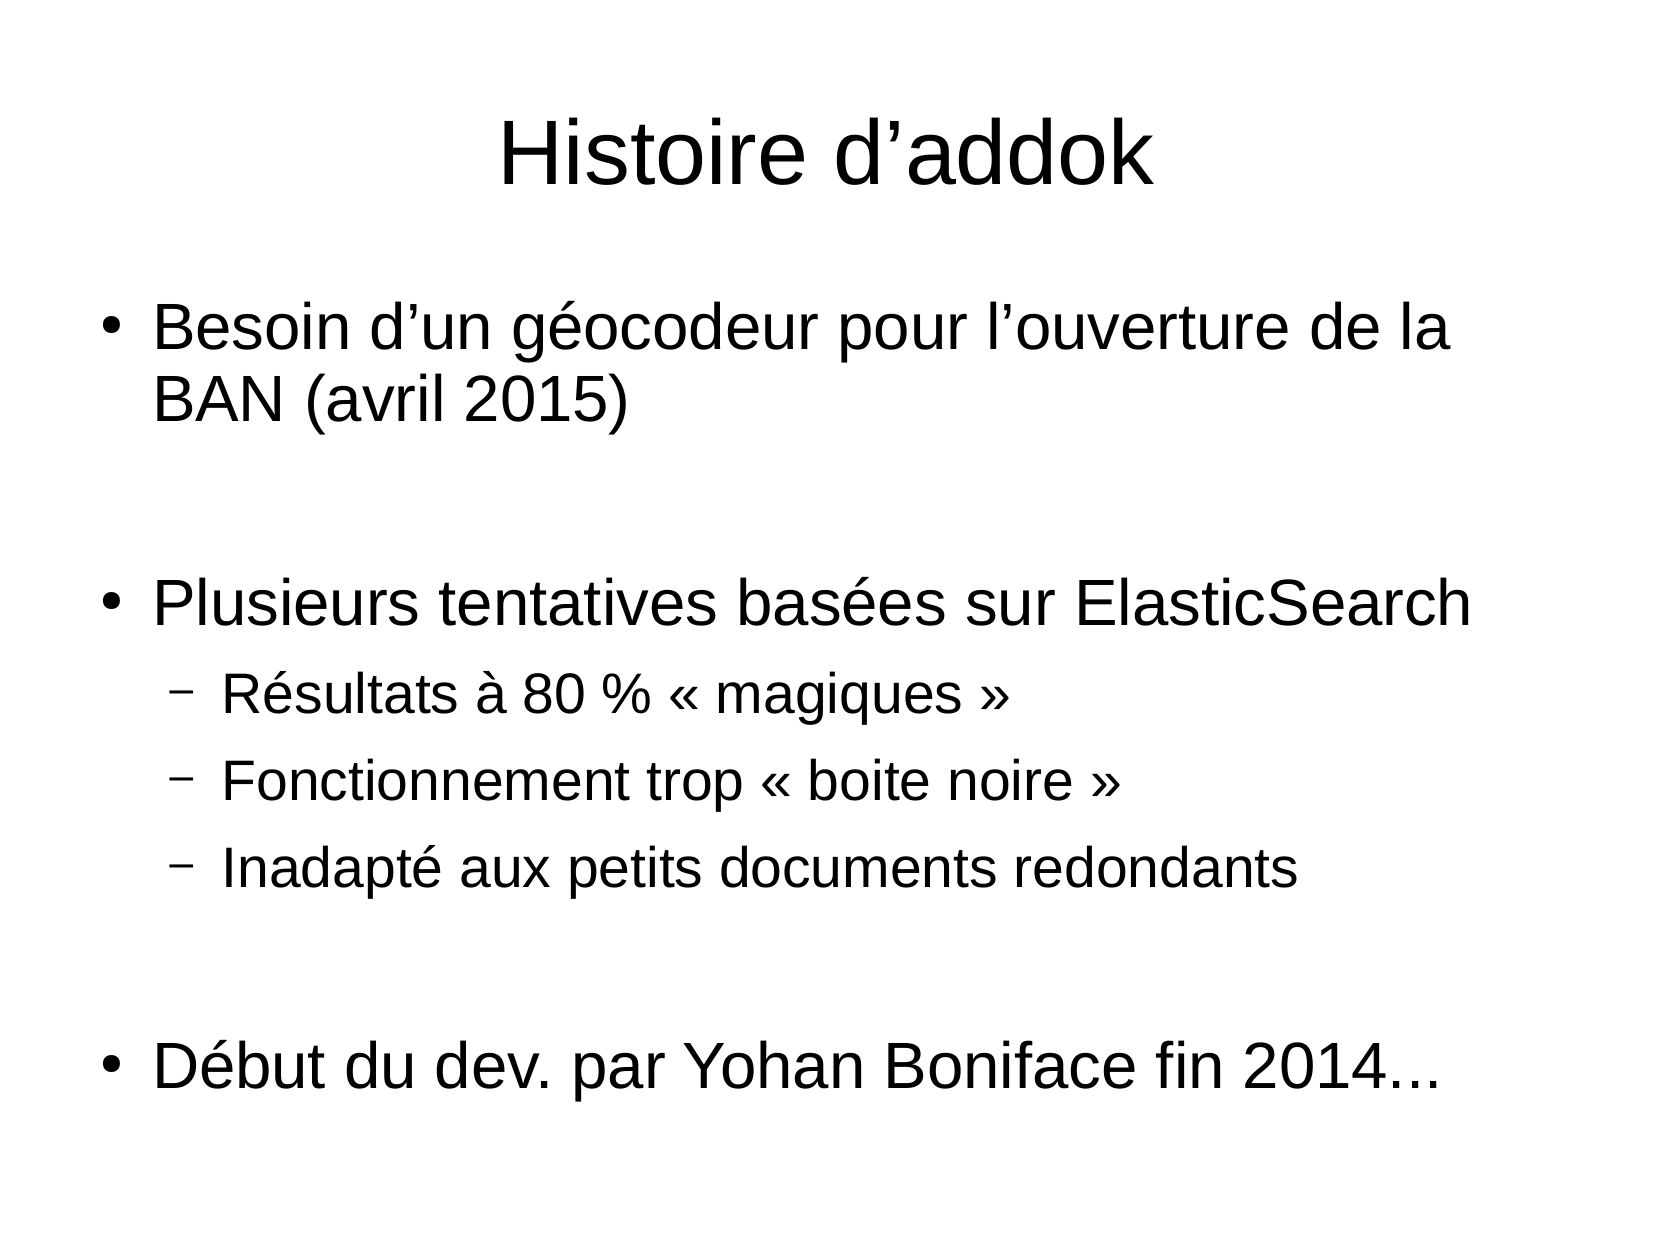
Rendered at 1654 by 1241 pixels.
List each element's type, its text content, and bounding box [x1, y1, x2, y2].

title Histoire d’addok [82, 49, 1571, 257]
list Besoin d’un géocodeur pour l’ouverture de la BAN (avril 2015) Plusieurs tentatives basées sur ElasticSearch Résultats à 80 % « magiques » Fonctionnement trop « boite noire » Inadapté aux petits documents redondants Début du dev. par Yohan Boniface fin 2014... [82, 290, 1571, 1111]
